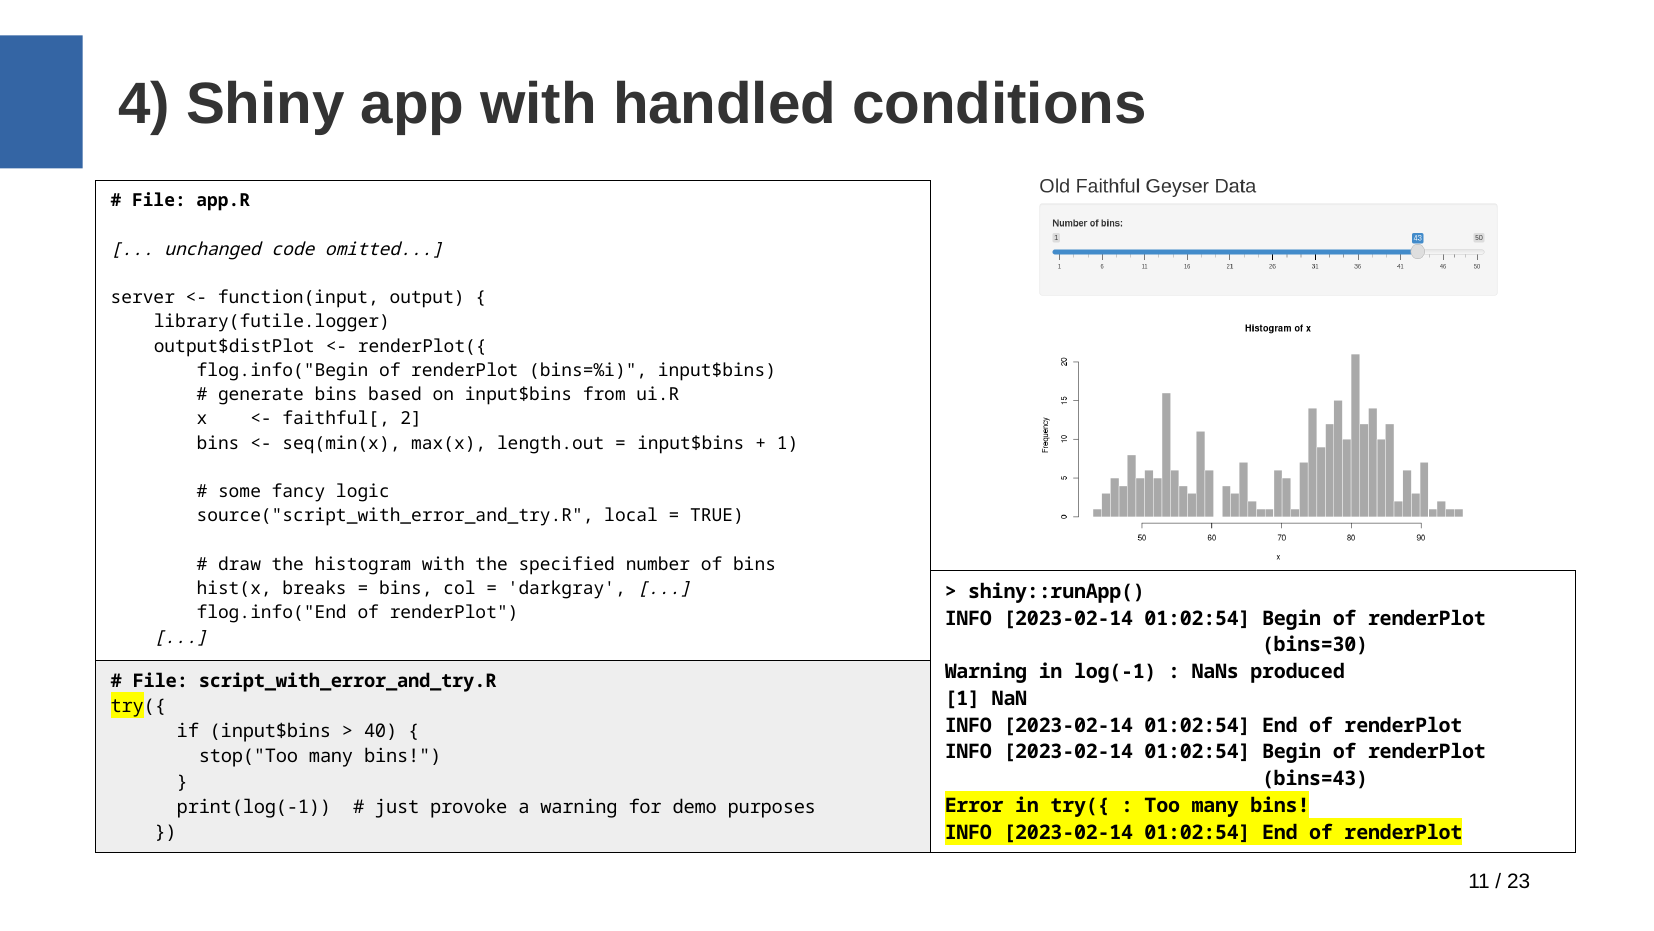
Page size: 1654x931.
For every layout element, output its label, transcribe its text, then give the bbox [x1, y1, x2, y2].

text_box > shiny::runApp() INFO [2023-02-14 01:02:54] Begin of renderPlot (bins=30) Warning in log(-1) : NaNs produced [1] NaN INFO [2023-02-14 01:02:54] End of renderPlot INFO [2023-02-14 01:02:54] Begin of renderPlot (bins=43) Error in try({ : Too many bins! INFO [2023-02-14 01:02:54] End of renderPlot [930, 570, 1576, 853]
picture [1035, 174, 1501, 567]
text_box # File: app.R [... unchanged code omitted...] server <- function(input, output) { library(futile.logger) output$distPlot <- renderPlot({ flog.info("Begin of renderPlot (bins=%i)", input$bins) # generate bins based on input$bins from ui.R x <- faithful[, 2] bins <- seq(min(x), max(x), length.out = input$bins + 1) # some fancy logic source("script_with_error_and_try.R", local = TRUE) # draw the histogram with the specified number of bins hist(x, breaks = bins, col = 'darkgray', [...] flog.info("End of renderPlot") [...] [95, 180, 931, 660]
title 4) Shiny app with handled conditions [118, 37, 1621, 169]
text_box # File: script_with_error_and_try.R try({ if (input$bins > 40) { stop("Too many bins!") } print(log(-1)) # just provoke a warning for demo purposes }) [95, 660, 930, 853]
